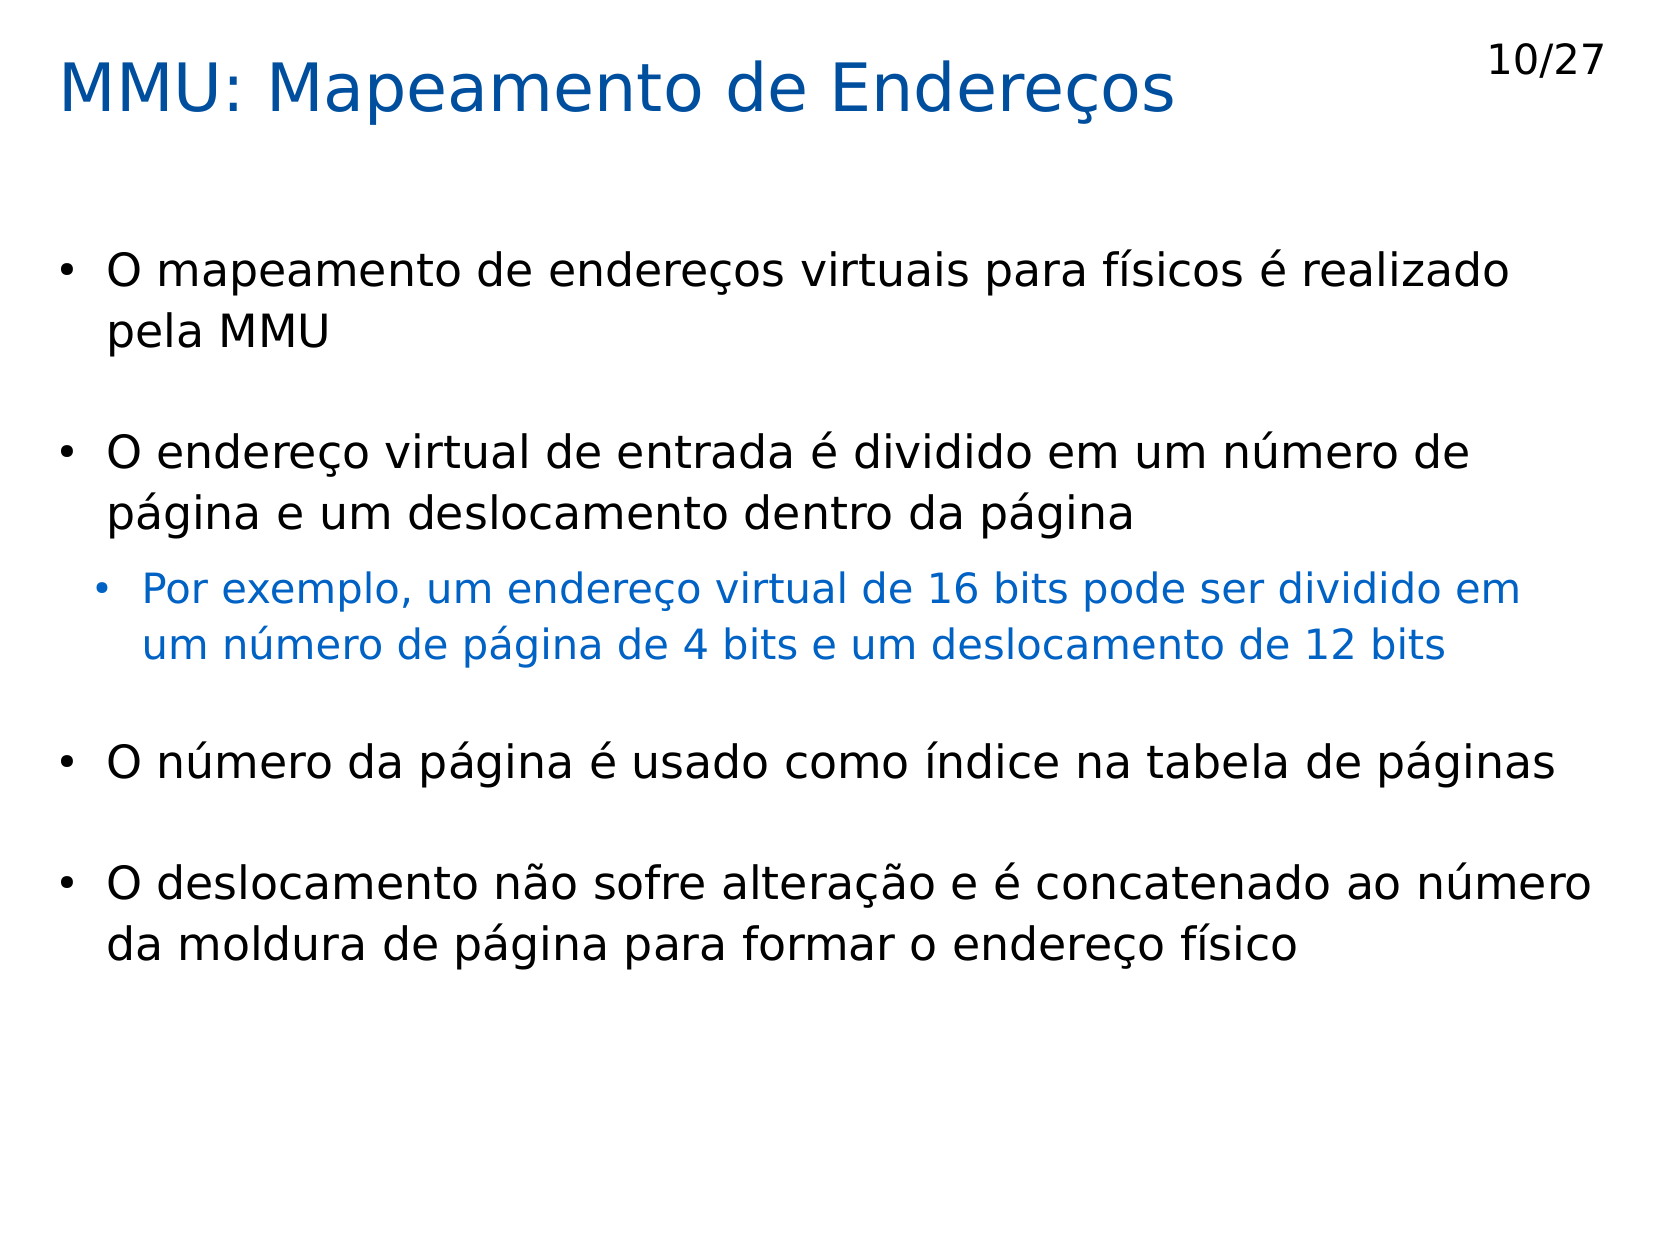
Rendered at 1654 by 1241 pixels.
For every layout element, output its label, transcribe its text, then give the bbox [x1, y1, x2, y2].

title MMU: Mapeamento de Endereços [59, 29, 1506, 148]
list O mapeamento de endereços virtuais para físicos é realizado pela MMU O endereço virtual de entrada é dividido em um número de página e um deslocamento dentro da página Por exemplo, um endereço virtual de 16 bits pode ser dividido em um número de página de 4 bits e um deslocamento de 12 bits O número da página é usado como índice na tabela de páginas O deslocamento não sofre alteração e é concatenado ao número da moldura de página para formar o endereço físico [59, 236, 1595, 1211]
